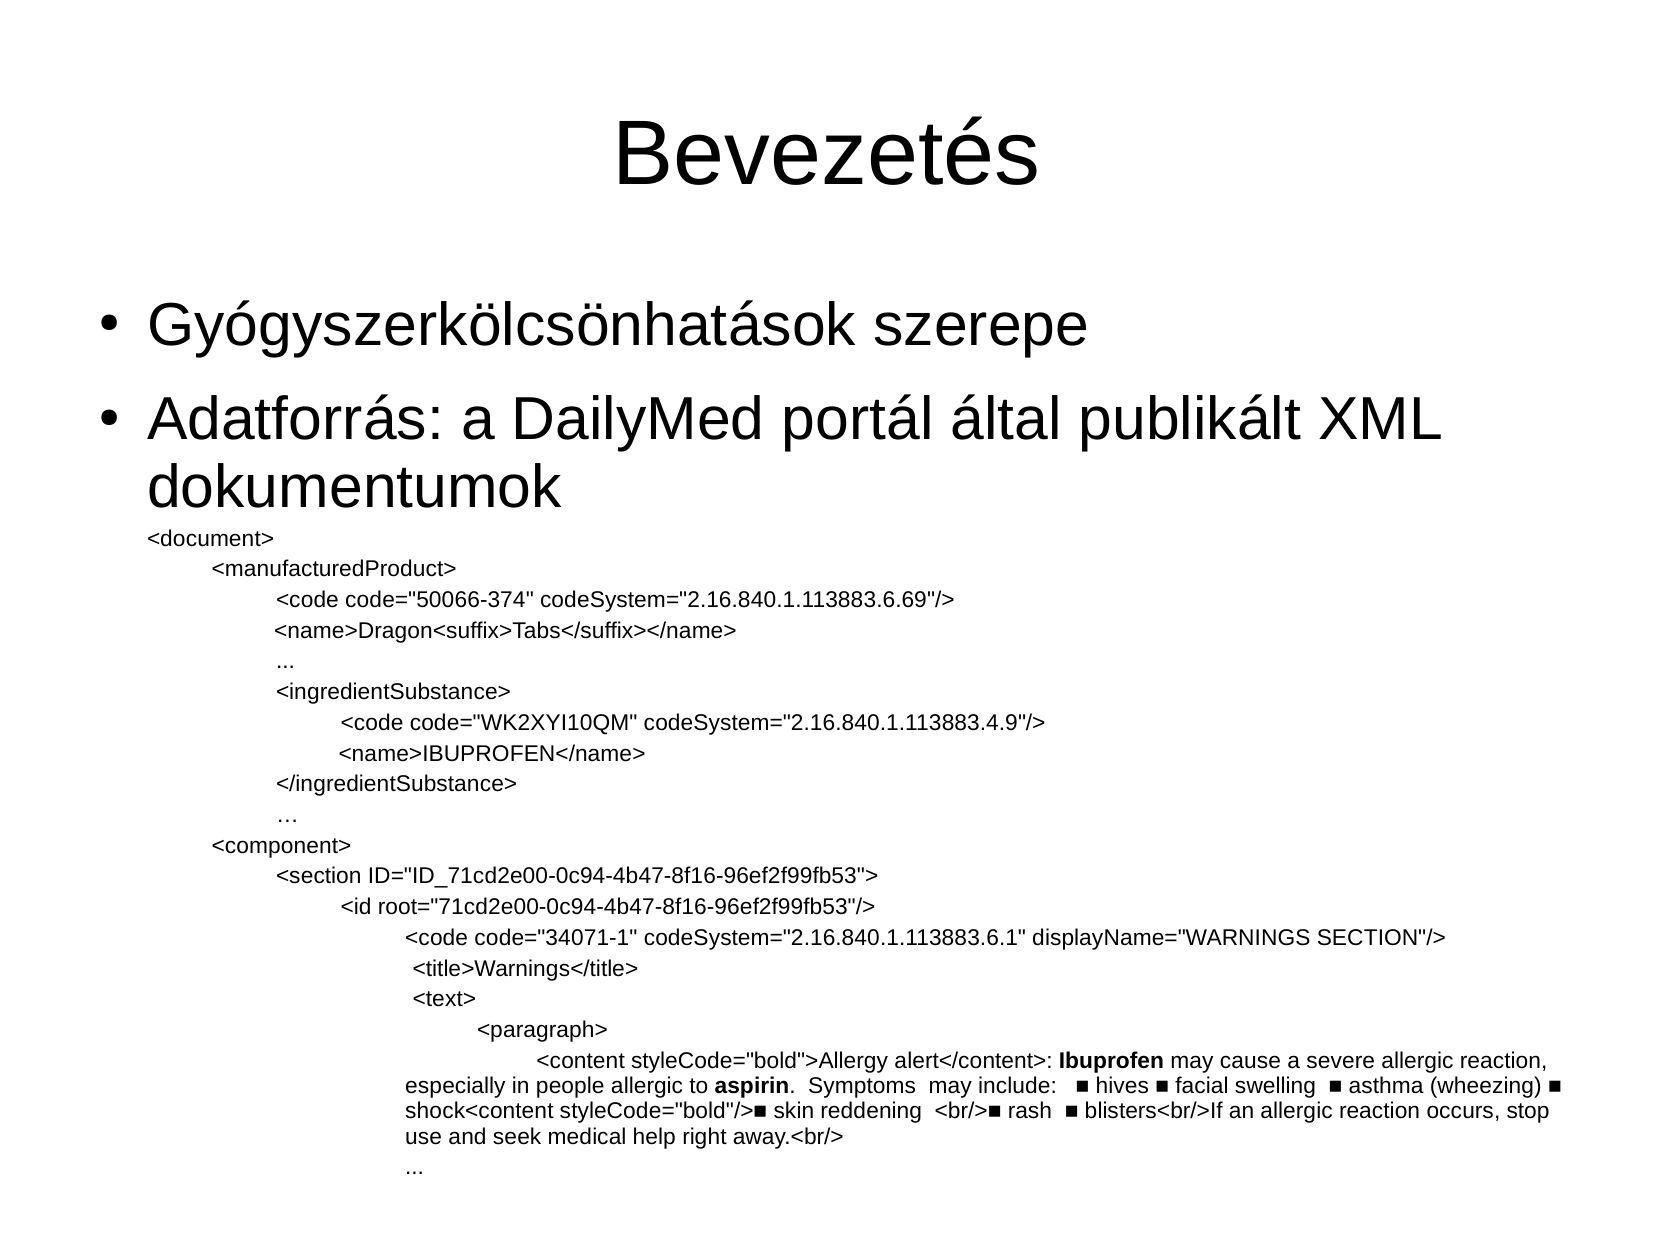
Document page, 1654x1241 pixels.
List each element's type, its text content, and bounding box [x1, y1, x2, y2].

list Gyógyszerkölcsönhatások szerepe Adatforrás: a DailyMed portál által publikált XML dokumentumok <document> <manufacturedProduct> <code code="50066-374" codeSystem="2.16.840.1.113883.6.69"/> <name>Dragon<suffix>Tabs</suffix></name> ... <ingredientSubstance> <code code="WK2XYI10QM" codeSystem="2.16.840.1.113883.4.9"/> <name>IBUPROFEN</name> </ingredientSubstance> … <component> <section ID="ID_71cd2e00-0c94-4b47-8f16-96ef2f99fb53"> <id root="71cd2e00-0c94-4b47-8f16-96ef2f99fb53"/> <code code="34071-1" codeSystem="2.16.840.1.113883.6.1" displayName="WARNINGS SECTION"/> <title>Warnings</title> <text> <paragraph> <content styleCode="bold">Allergy alert</content>: Ibuprofen may cause a severe allergic reaction, especially in people allergic to aspirin. Symptoms may include: ■ hives ■ facial swelling ■ asthma (wheezing) ■ shock<content styleCode="bold"/>■ skin reddening <br/>■ rash ■ blisters<br/>If an allergic reaction occurs, stop use and seek medical help right away.<br/> ... [82, 290, 1571, 1186]
title Bevezetés [82, 49, 1571, 257]
